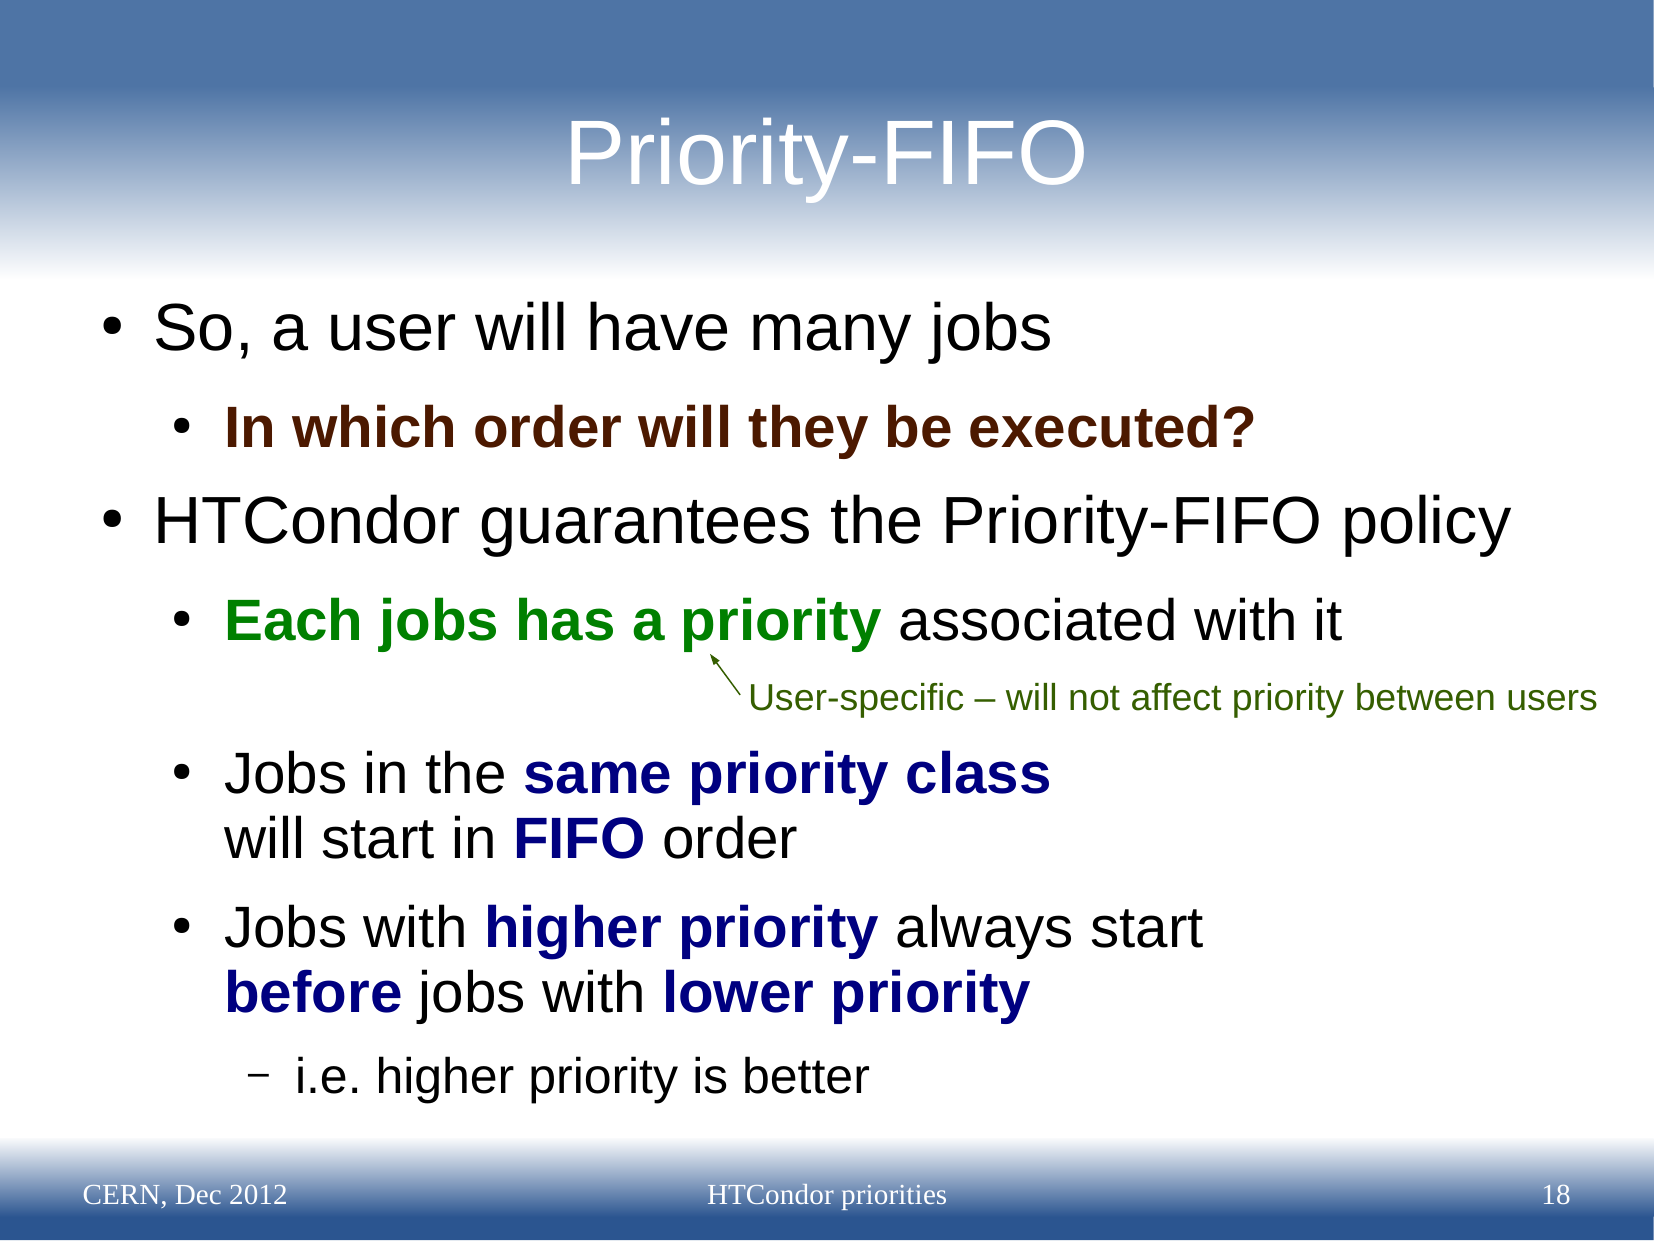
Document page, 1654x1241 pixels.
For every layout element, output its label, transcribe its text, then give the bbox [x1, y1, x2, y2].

text_box User-specific – will not affect priority between users [733, 668, 1614, 726]
list So, a user will have many jobs In which order will they be executed? HTCondor guarantees the Priority-FIFO policy Each jobs has a priority associated with it Jobs in the same priority class will start in FIFO order Jobs with higher priority always start before jobs with lower priority i.e. higher priority is better [82, 290, 1571, 1148]
title Priority-FIFO [82, 49, 1571, 257]
